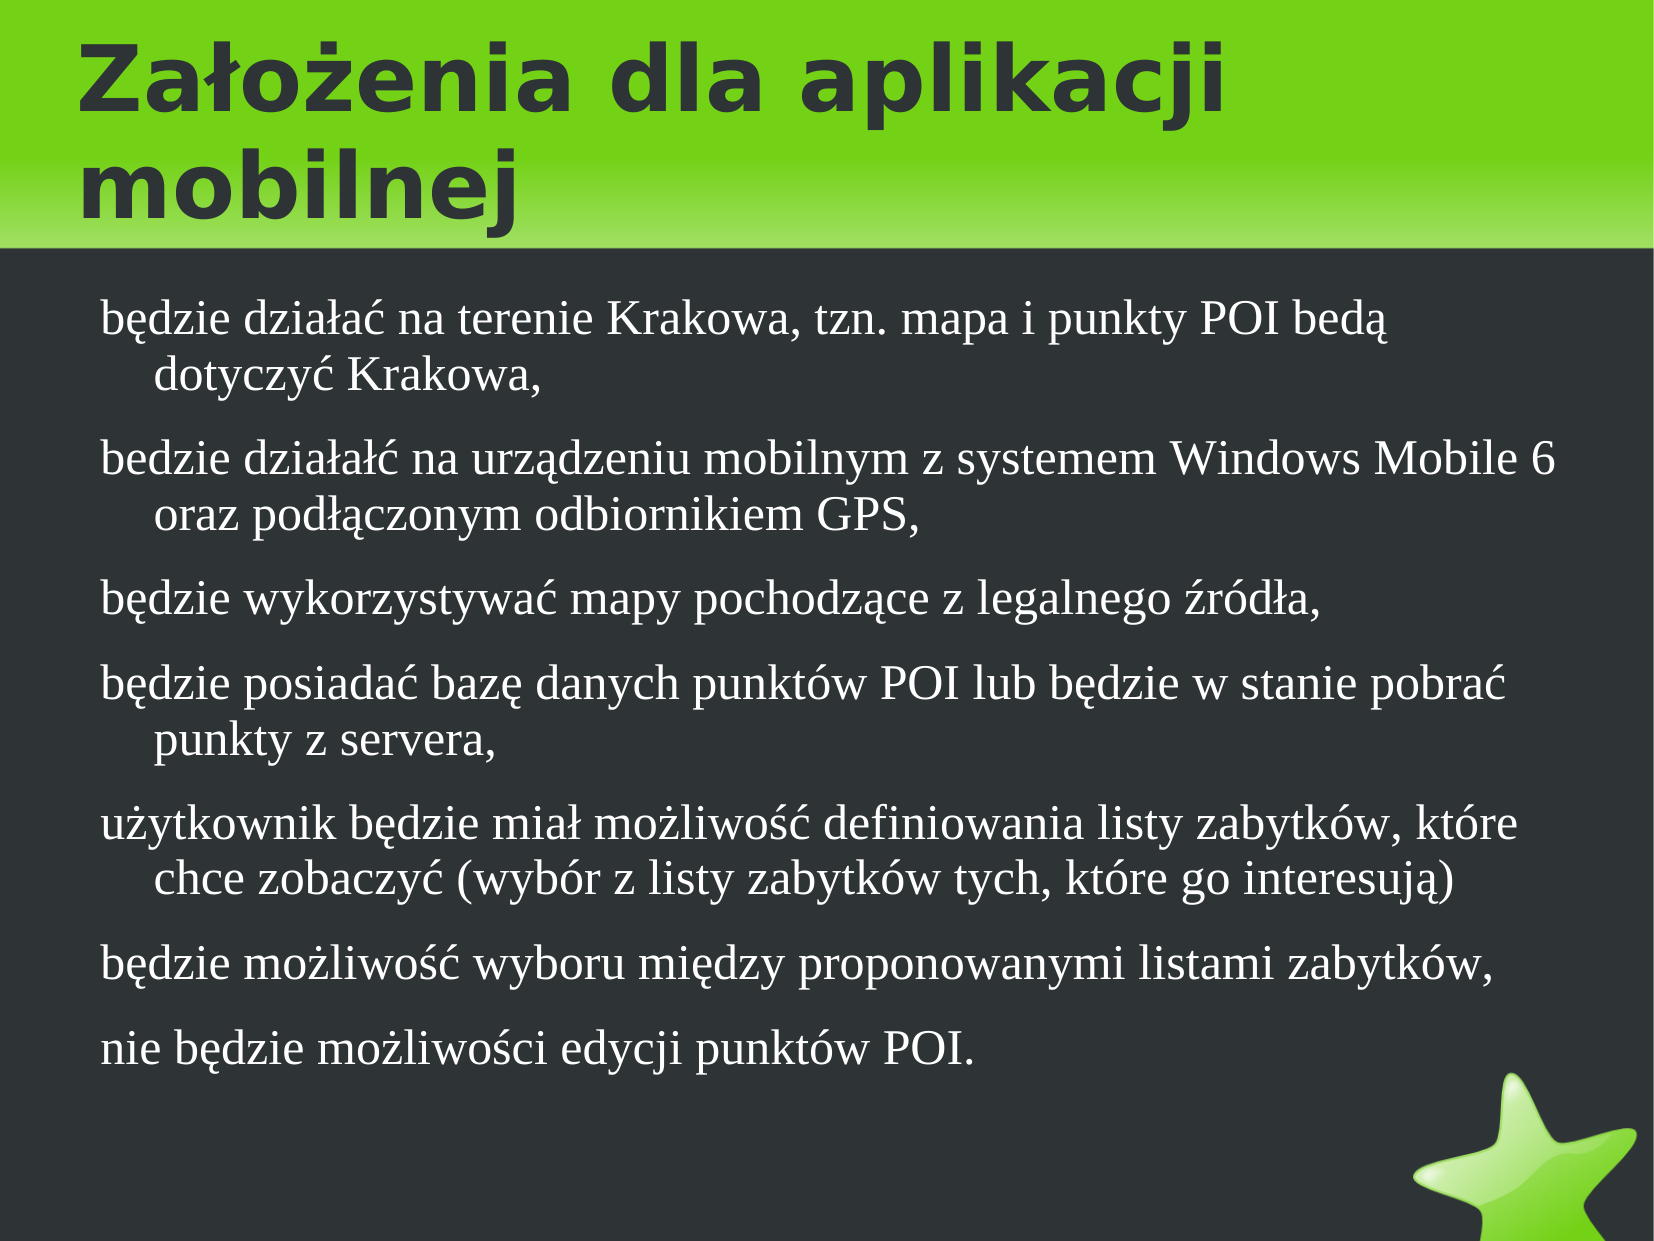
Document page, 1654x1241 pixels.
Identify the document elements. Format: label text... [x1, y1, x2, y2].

picture [0, 0, 1654, 1241]
title Założenia dla aplikacji mobilnej [76, 25, 1565, 240]
list będzie działać na terenie Krakowa, tzn. mapa i punkty POI bedą dotyczyć Krakowa, bedzie działałć na urządzeniu mobilnym z systemem Windows Mobile 6 oraz podłączonym odbiornikiem GPS, będzie wykorzystywać mapy pochodzące z legalnego źródła, będzie posiadać bazę danych punktów POI lub będzie w stanie pobrać punkty z servera, użytkownik będzie miał możliwość definiowania listy zabytków, które chce zobaczyć (wybór z listy zabytków tych, które go interesują) będzie możliwość wyboru między proponowanymi listami zabytków, nie będzie możliwości edycji punktów POI. [82, 290, 1571, 1194]
